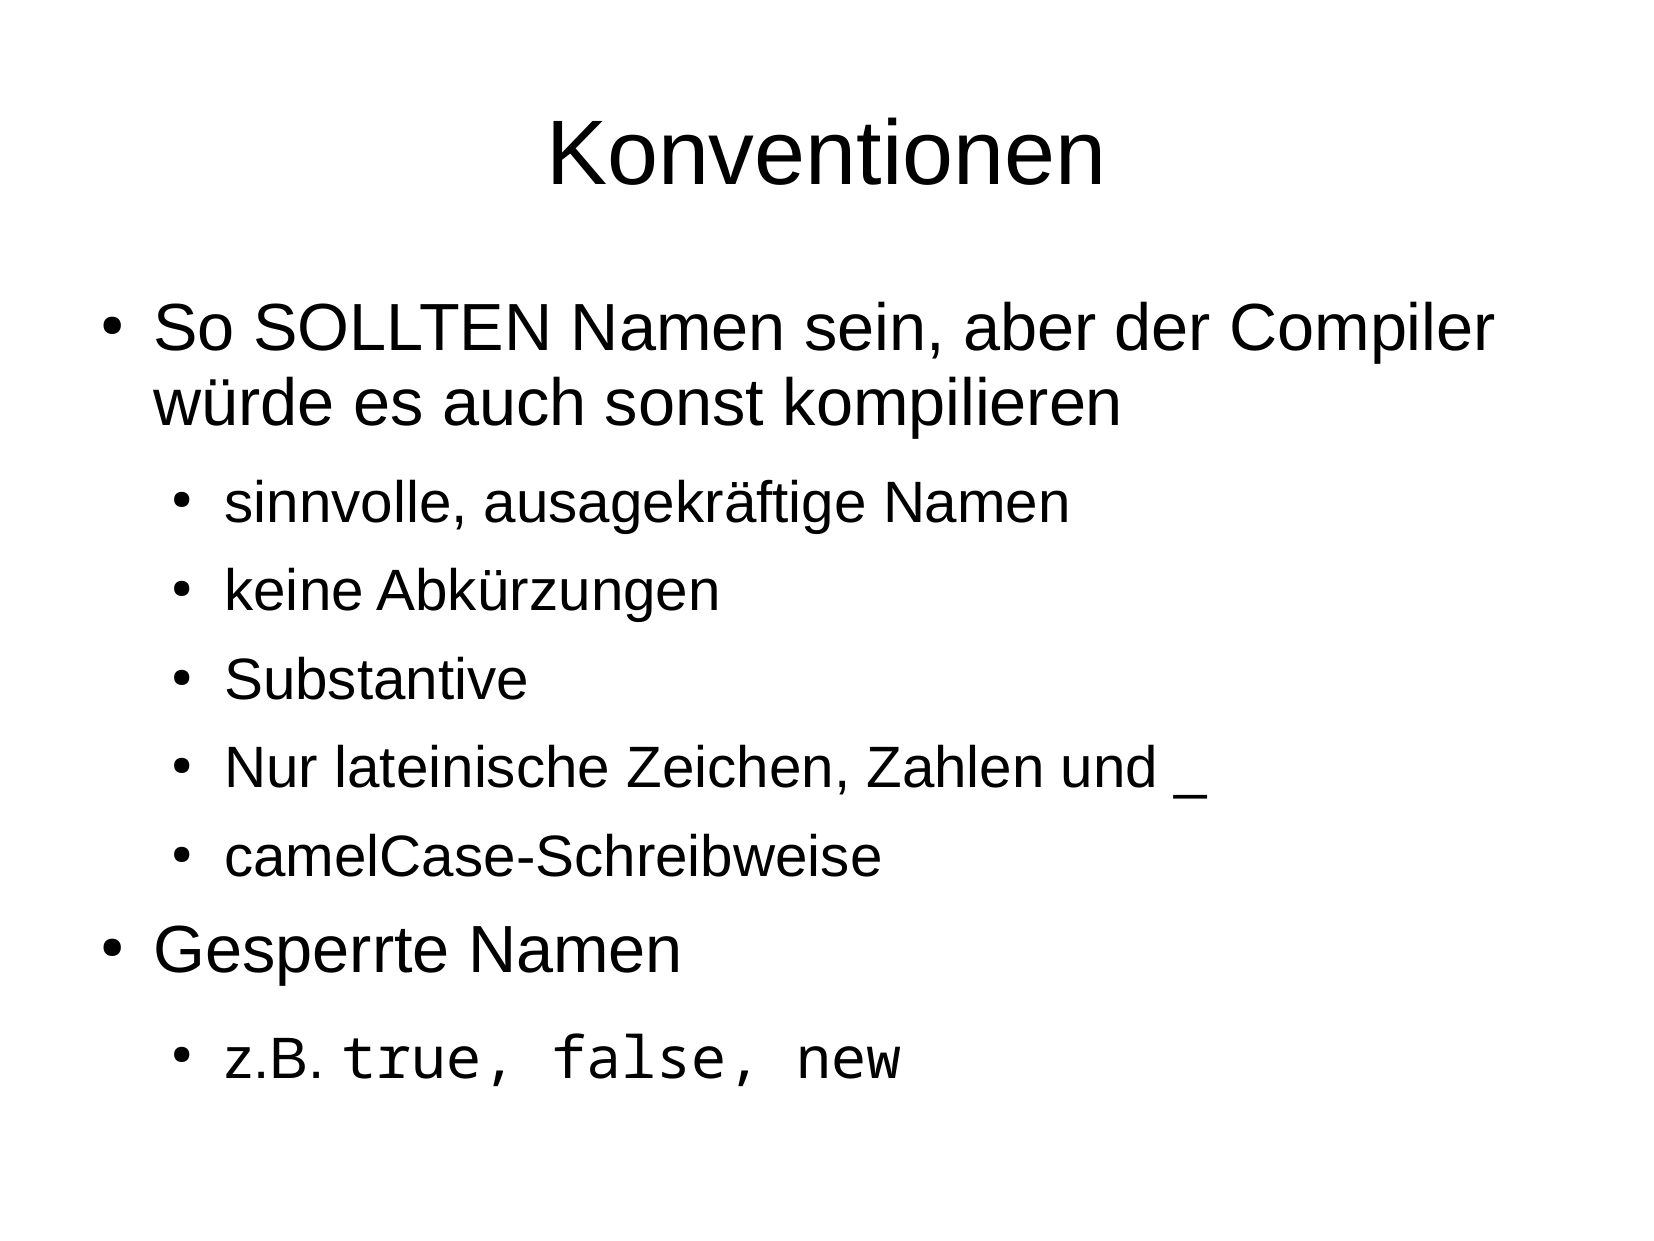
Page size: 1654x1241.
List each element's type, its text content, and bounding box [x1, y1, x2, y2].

title Konventionen [82, 49, 1571, 257]
list So SOLLTEN Namen sein, aber der Compiler würde es auch sonst kompilieren sinnvolle, ausagekräftige Namen keine Abkürzungen Substantive Nur lateinische Zeichen, Zahlen und _ camelCase-Schreibweise Gesperrte Namen z.B. true, false, new [82, 290, 1571, 1109]
